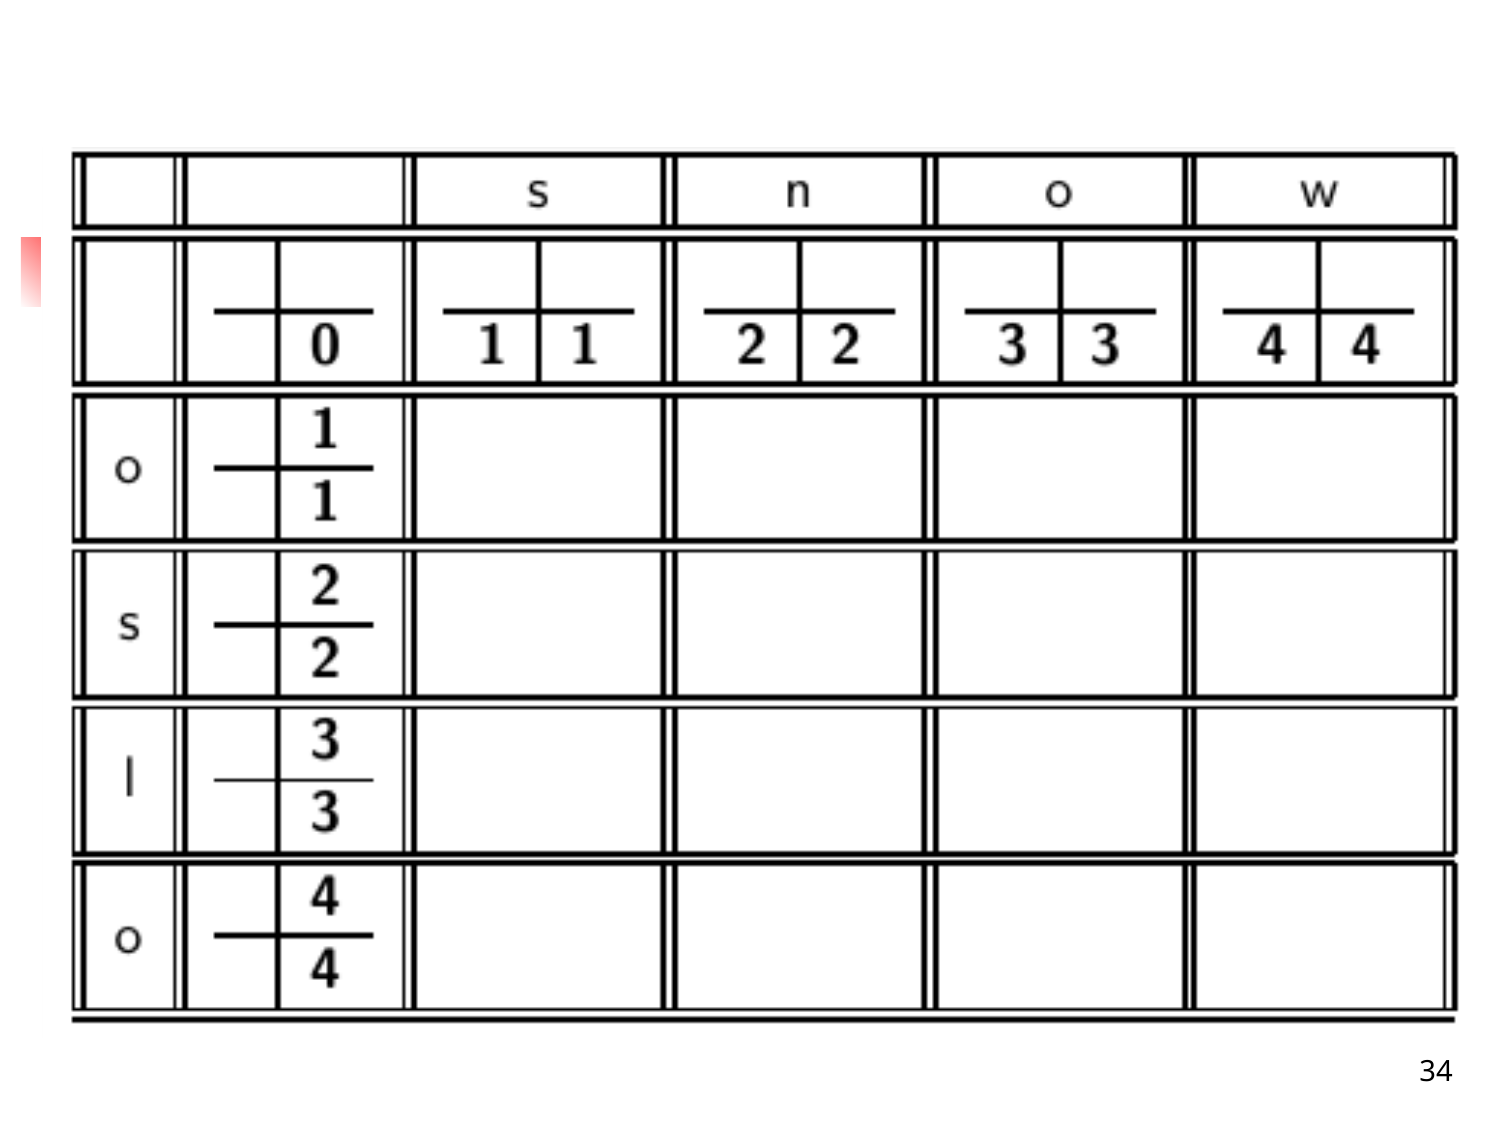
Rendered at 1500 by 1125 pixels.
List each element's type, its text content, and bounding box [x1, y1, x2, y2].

picture [41, 147, 1476, 1038]
text_box <number> [1155, 1024, 1468, 1100]
